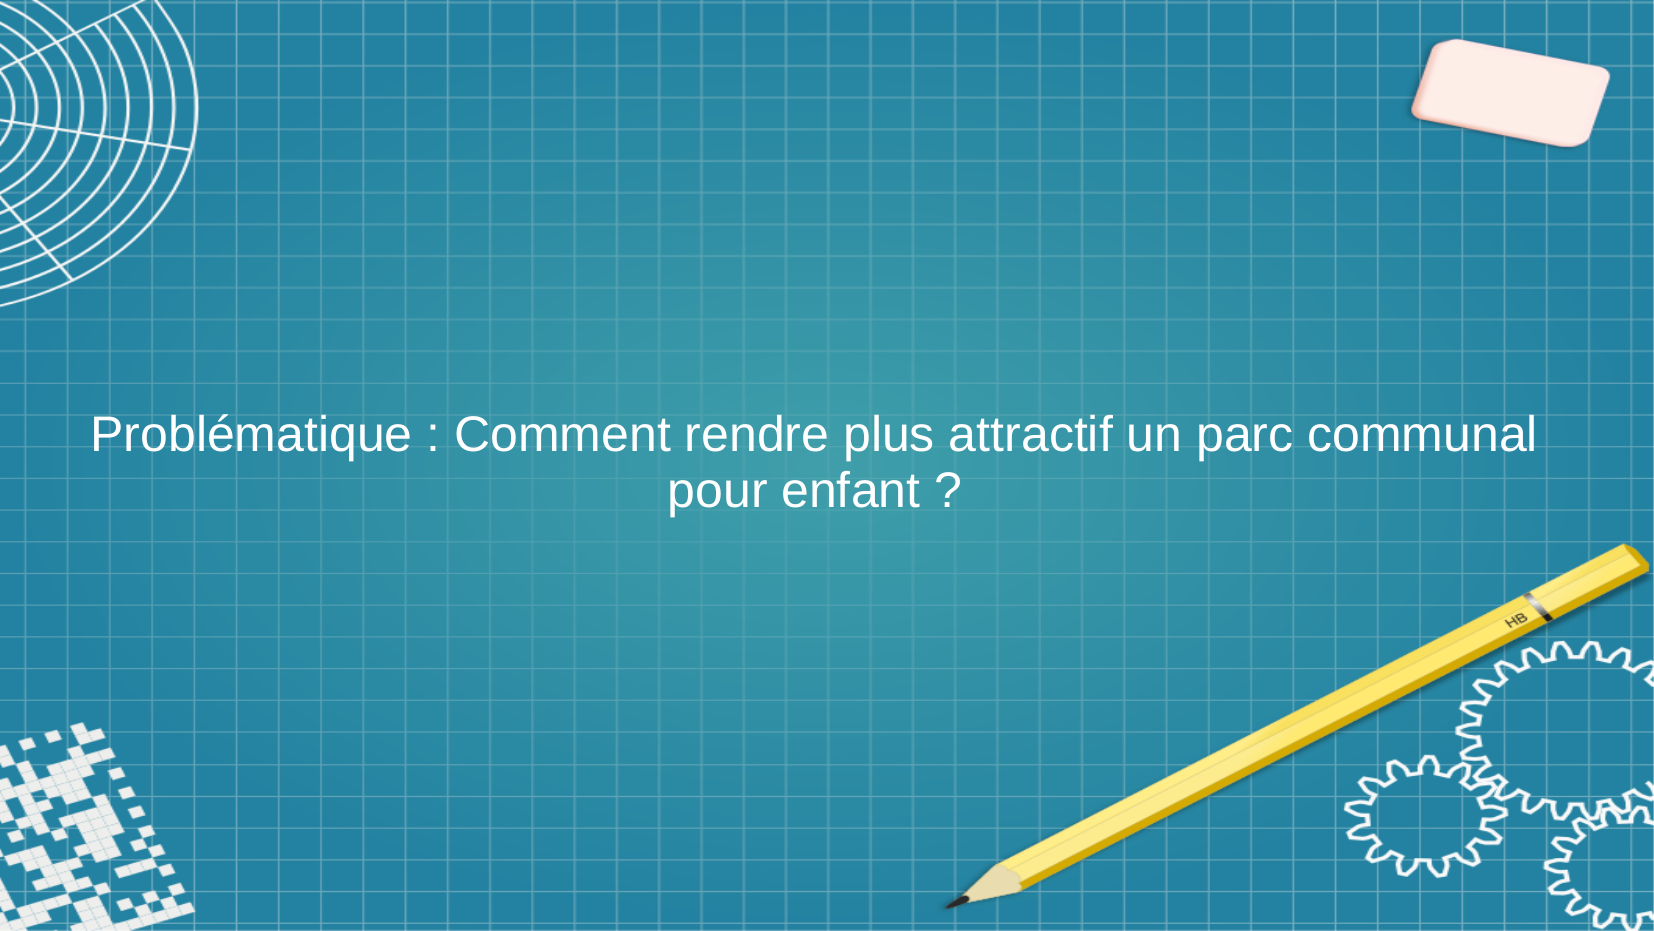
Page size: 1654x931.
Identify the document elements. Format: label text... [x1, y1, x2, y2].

picture [0, 0, 1654, 931]
subtitle Problématique : Comment rendre plus attractif un parc communal pour enfant ? [70, 236, 1560, 688]
